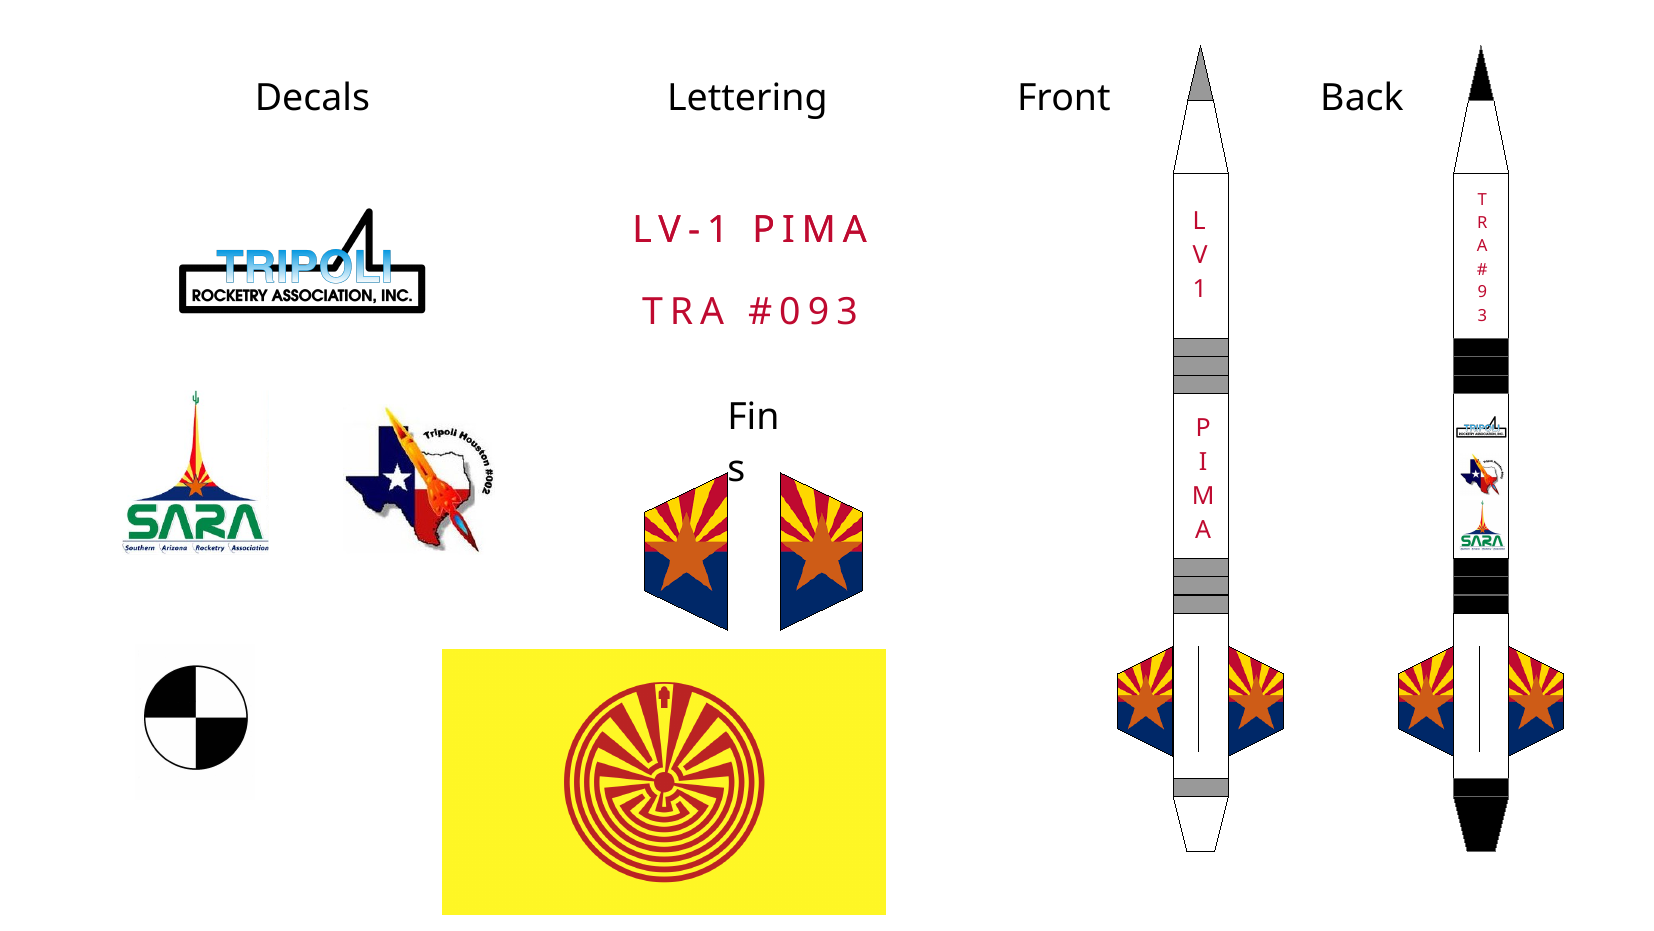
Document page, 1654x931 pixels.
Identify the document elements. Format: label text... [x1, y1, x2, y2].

picture [343, 404, 495, 556]
text_box Front [1002, 63, 1125, 121]
text_box P I M A [1173, 402, 1234, 559]
text_box Decals [240, 63, 382, 121]
picture [163, 193, 438, 331]
picture [1453, 413, 1509, 441]
picture [1460, 453, 1504, 496]
text_box [1398, 441, 1564, 852]
text_box [1453, 359, 1509, 413]
text_box [1173, 45, 1229, 402]
picture [120, 389, 269, 556]
picture [1459, 500, 1505, 551]
text_box [780, 472, 863, 631]
text_box L V 1 [1177, 195, 1227, 316]
text_box [1453, 45, 1509, 180]
text_box [644, 472, 728, 631]
picture [442, 649, 886, 916]
text_box Lettering [652, 63, 841, 121]
text_box TRA #093 [600, 277, 901, 346]
text_box LV-1 PIMA [600, 195, 901, 263]
picture [135, 644, 255, 800]
text_box [1117, 559, 1284, 852]
text_box Fins [712, 382, 811, 440]
text_box Back [1305, 63, 1416, 121]
text_box T R A # 9 3 [1452, 180, 1513, 359]
